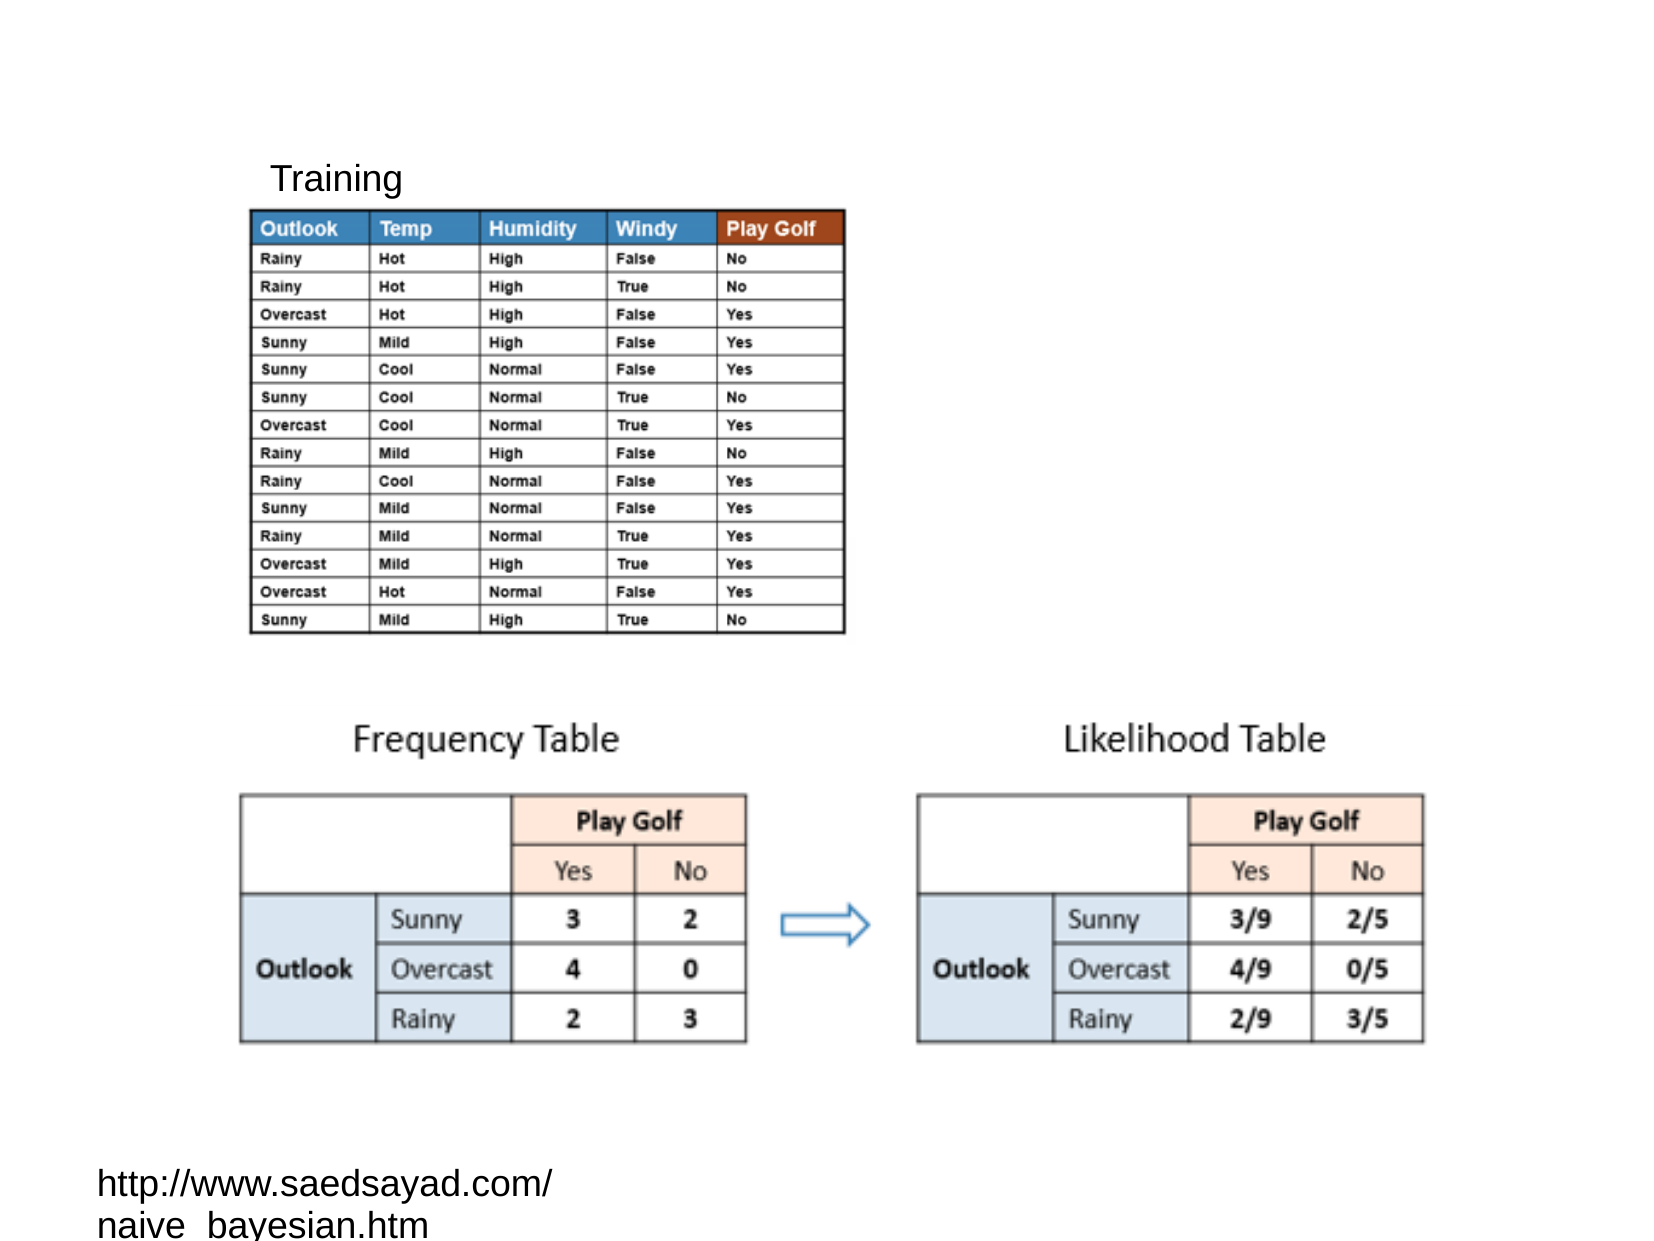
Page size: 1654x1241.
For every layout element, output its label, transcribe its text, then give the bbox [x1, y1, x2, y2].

picture [231, 194, 856, 645]
text_box http://www.saedsayad.com/naive_bayesian.htm [82, 1155, 901, 1212]
picture [165, 704, 1473, 1066]
text_box Training [255, 150, 676, 264]
